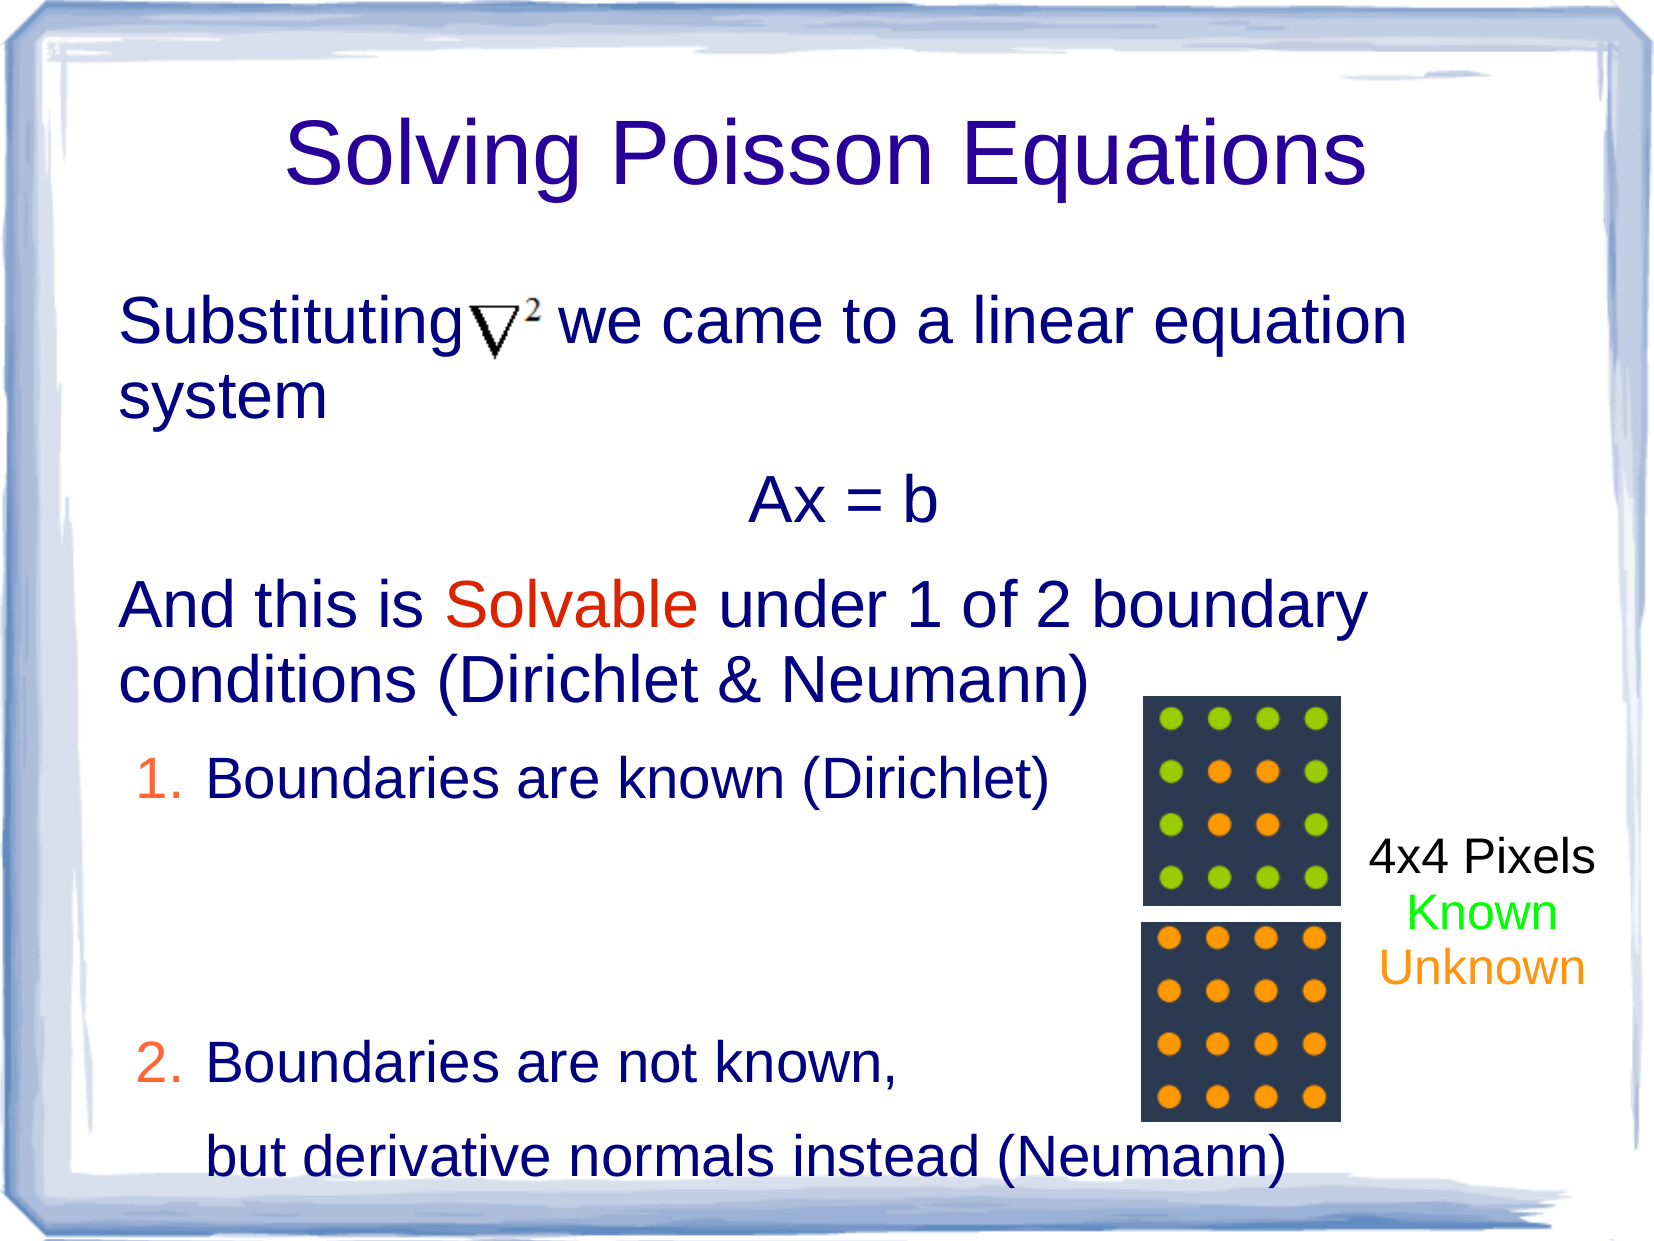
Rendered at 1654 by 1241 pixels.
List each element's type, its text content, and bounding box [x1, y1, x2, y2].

picture [0, 0, 1654, 1241]
list Substituting we came to a linear equation system Ax = b And this is Solvable under 1 of 2 boundary conditions (Dirichlet & Neumann) Boundaries are known (Dirichlet) Boundaries are not known, but derivative normals instead (Neumann) [118, 283, 1571, 1241]
picture [460, 289, 550, 371]
title Solving Poisson Equations [82, 56, 1571, 250]
text_box 4x4 Pixels Known Unknown [1334, 820, 1630, 1003]
picture [1141, 922, 1341, 1123]
picture [1143, 696, 1341, 906]
